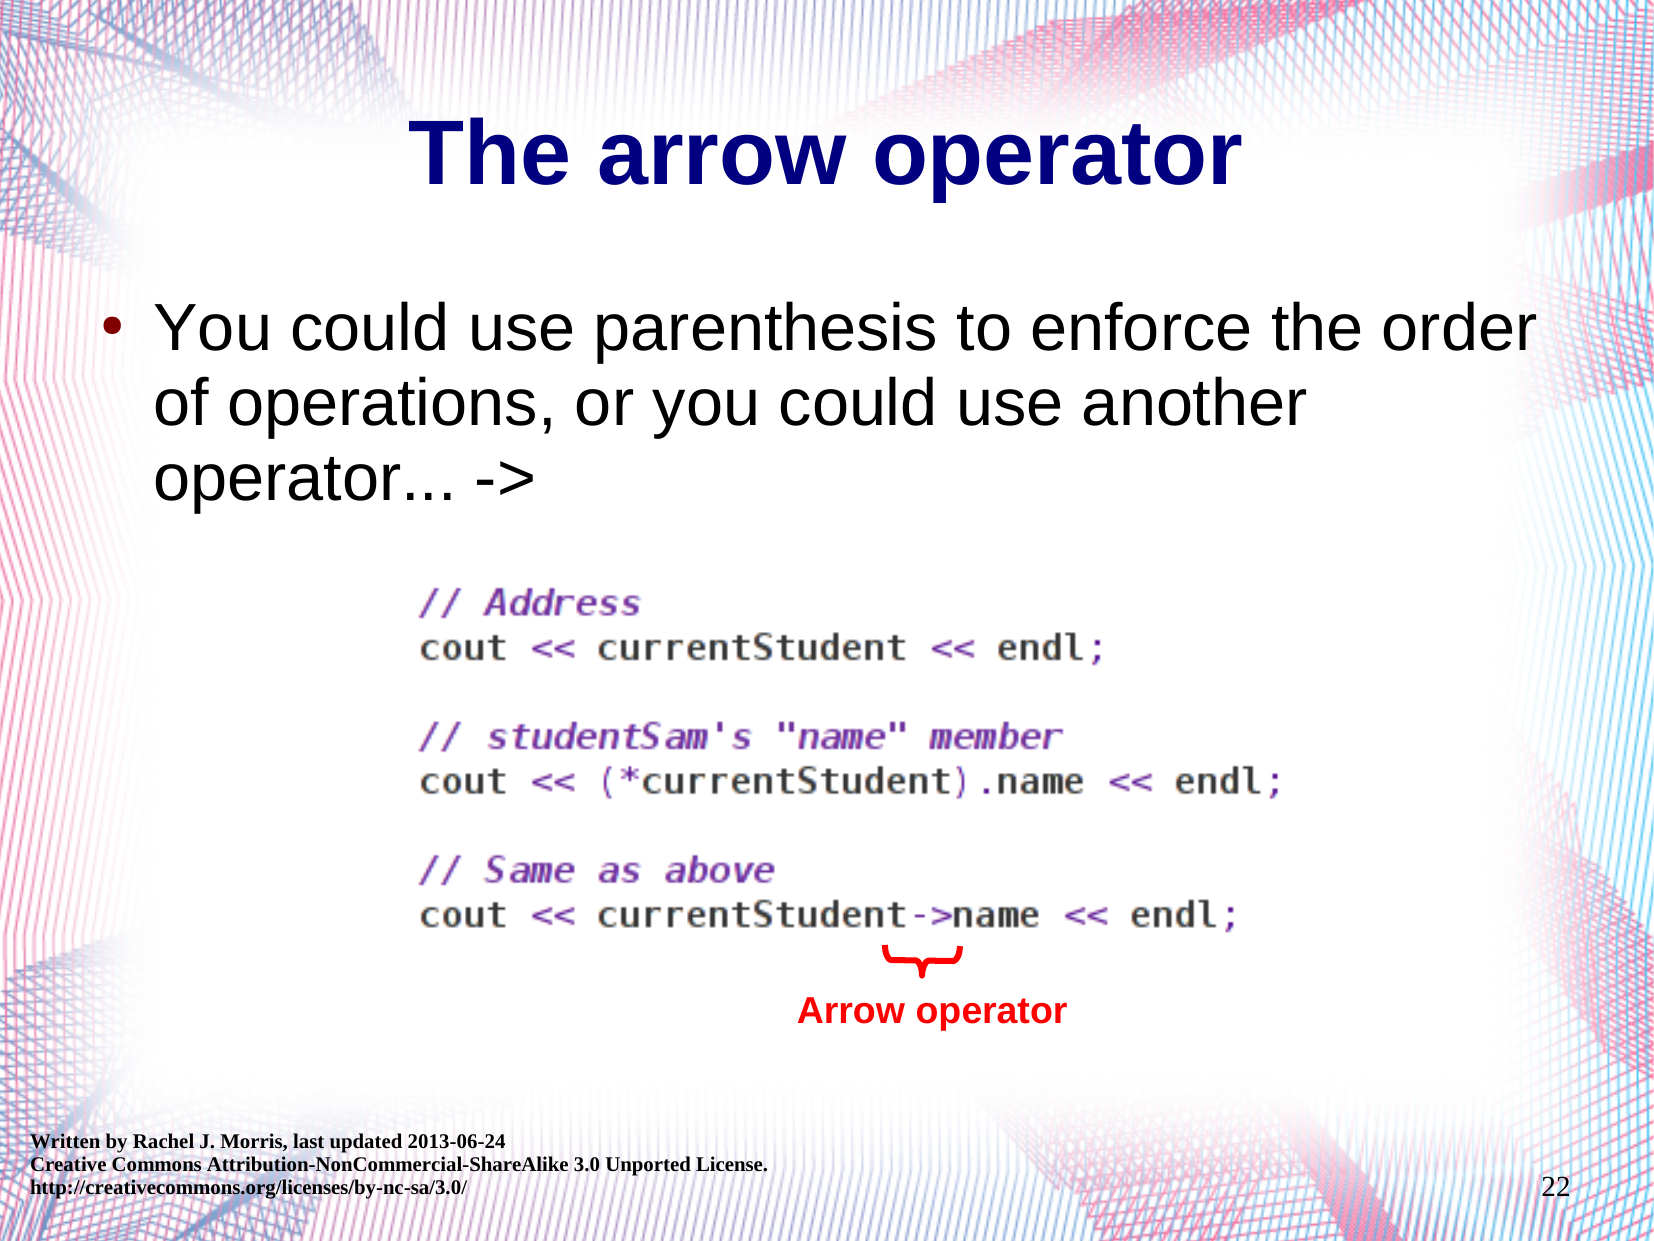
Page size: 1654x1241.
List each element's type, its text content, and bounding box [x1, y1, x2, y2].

text_box Arrow operator [707, 982, 1158, 1039]
list You could use parenthesis to enforce the order of operations, or you could use another operator... -> [82, 290, 1571, 1010]
title The arrow operator [82, 49, 1571, 257]
picture [0, 0, 1654, 1241]
